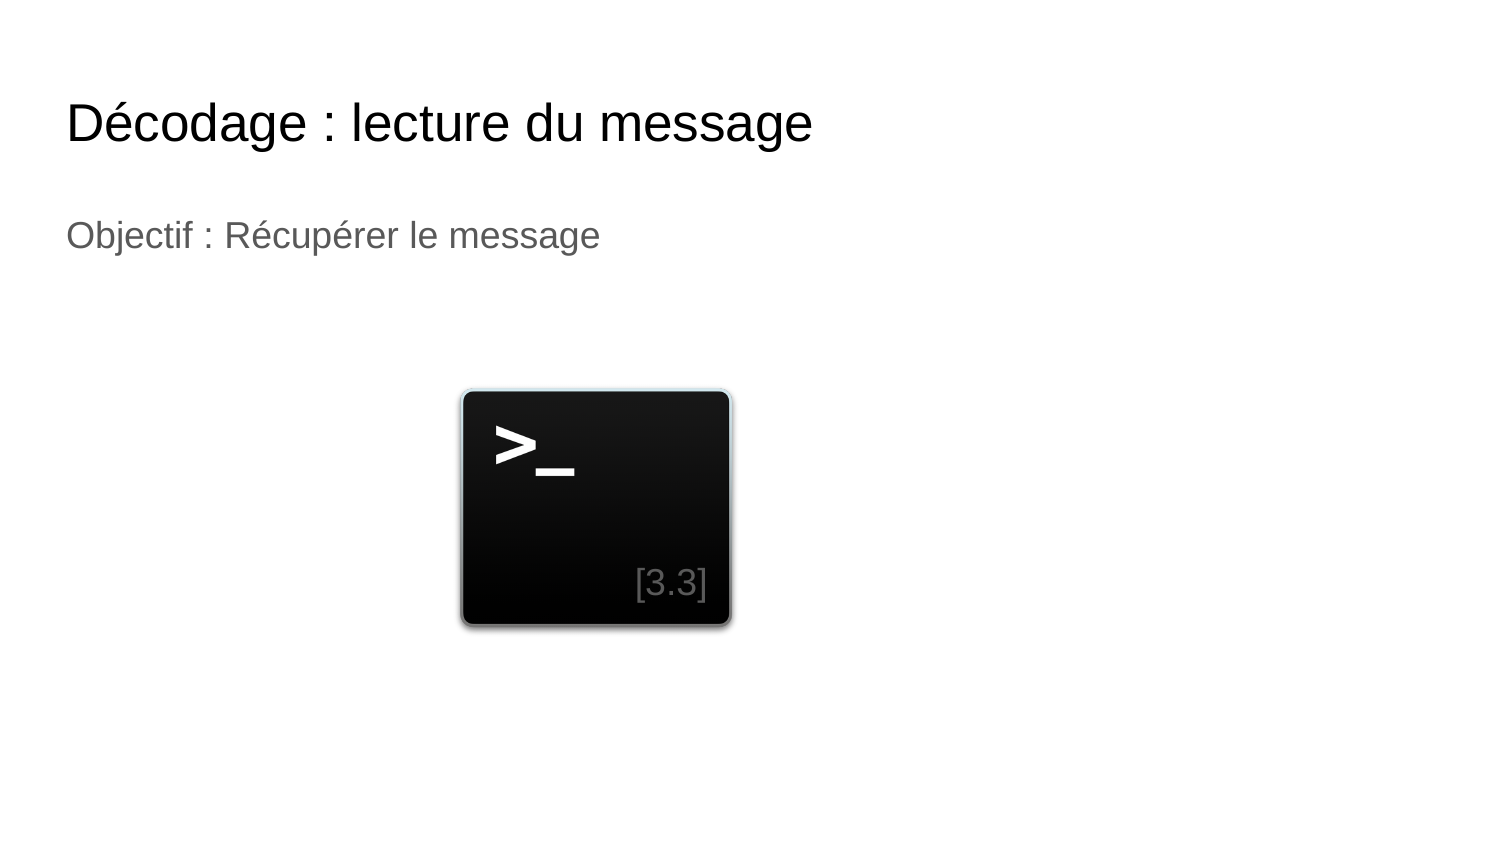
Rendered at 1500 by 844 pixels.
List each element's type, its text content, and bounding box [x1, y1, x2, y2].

list Objectif : Récupérer le message [51, 189, 1449, 750]
text_box [3.3] [619, 543, 727, 612]
picture [442, 354, 750, 661]
title Décodage : lecture du message [51, 72, 1449, 167]
